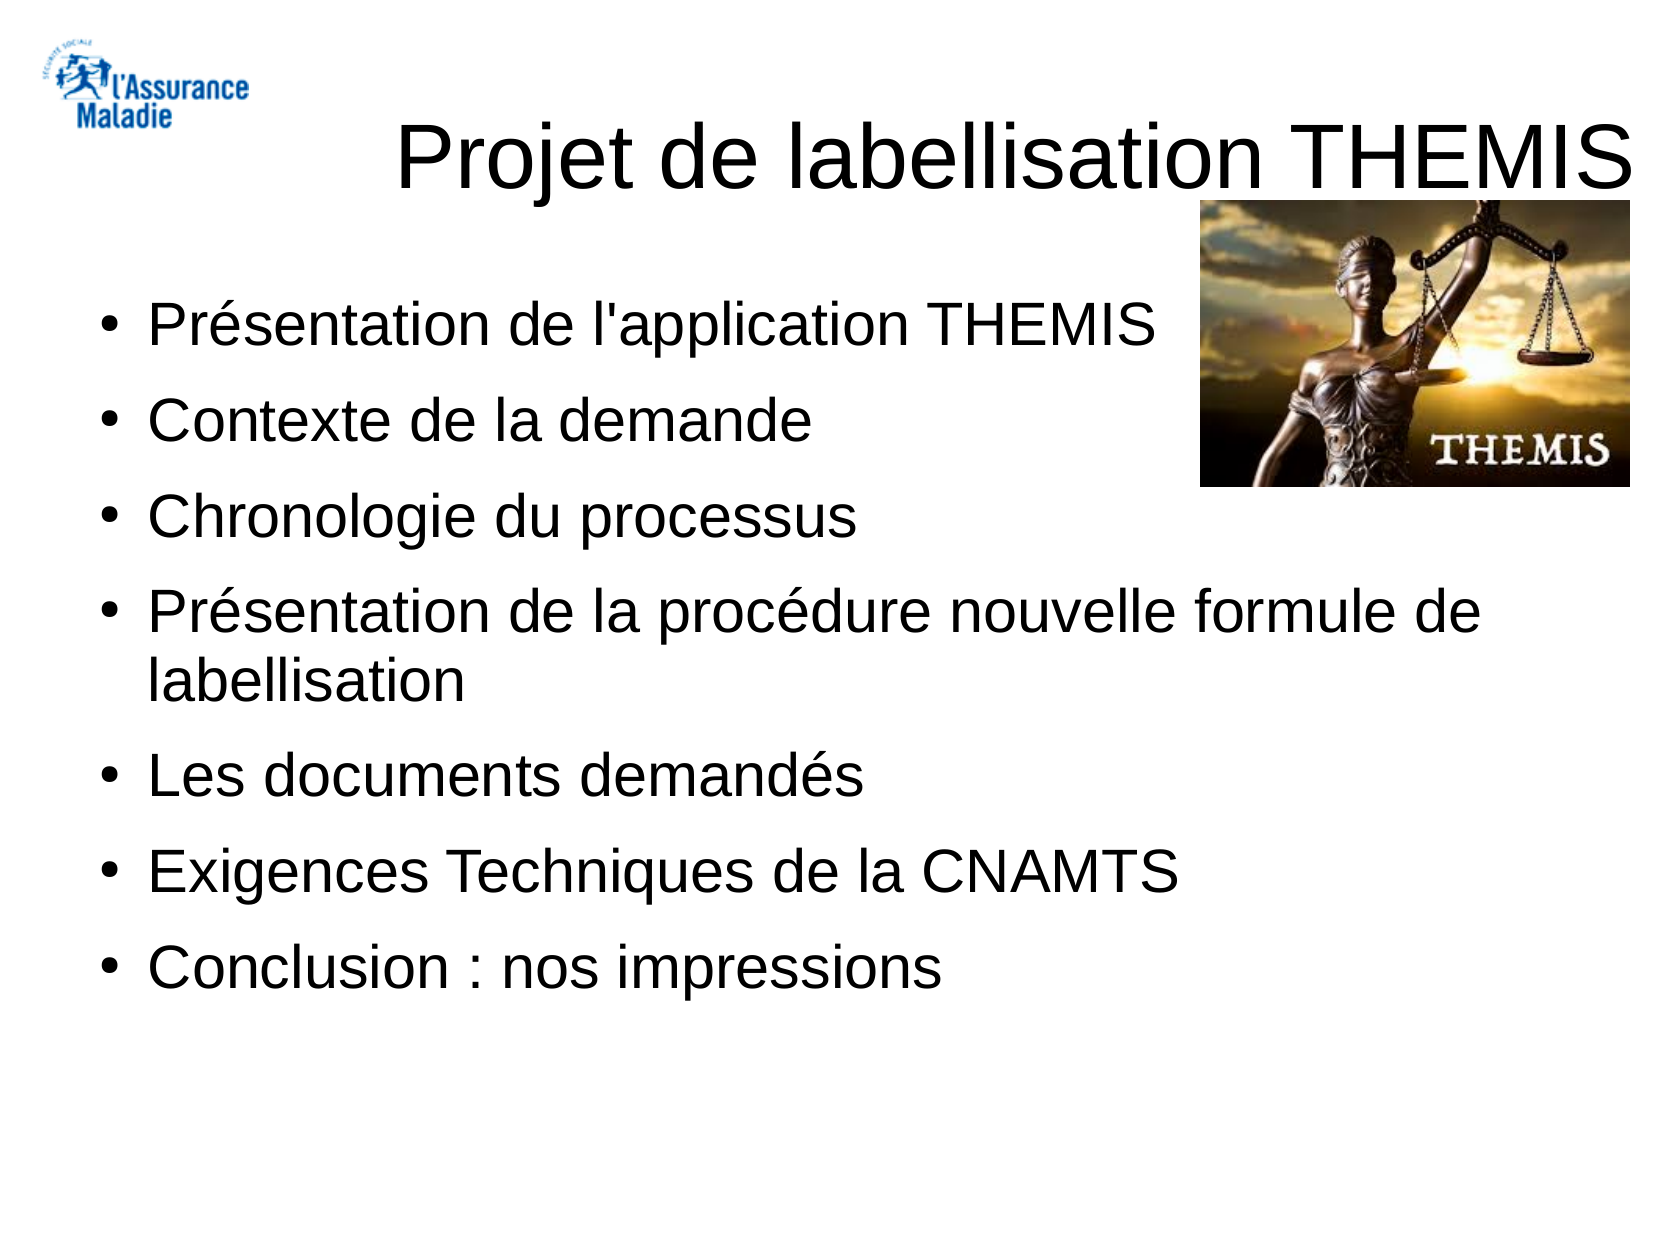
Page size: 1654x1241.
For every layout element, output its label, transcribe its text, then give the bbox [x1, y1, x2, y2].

title Projet de labellisation THEMIS [271, 52, 1654, 260]
picture [21, 35, 249, 130]
picture [1200, 200, 1630, 487]
list Présentation de l'application THEMIS Contexte de la demande Chronologie du processus Présentation de la procédure nouvelle formule de labellisation Les documents demandés Exigences Techniques de la CNAMTS Conclusion : nos impressions [82, 290, 1571, 1010]
